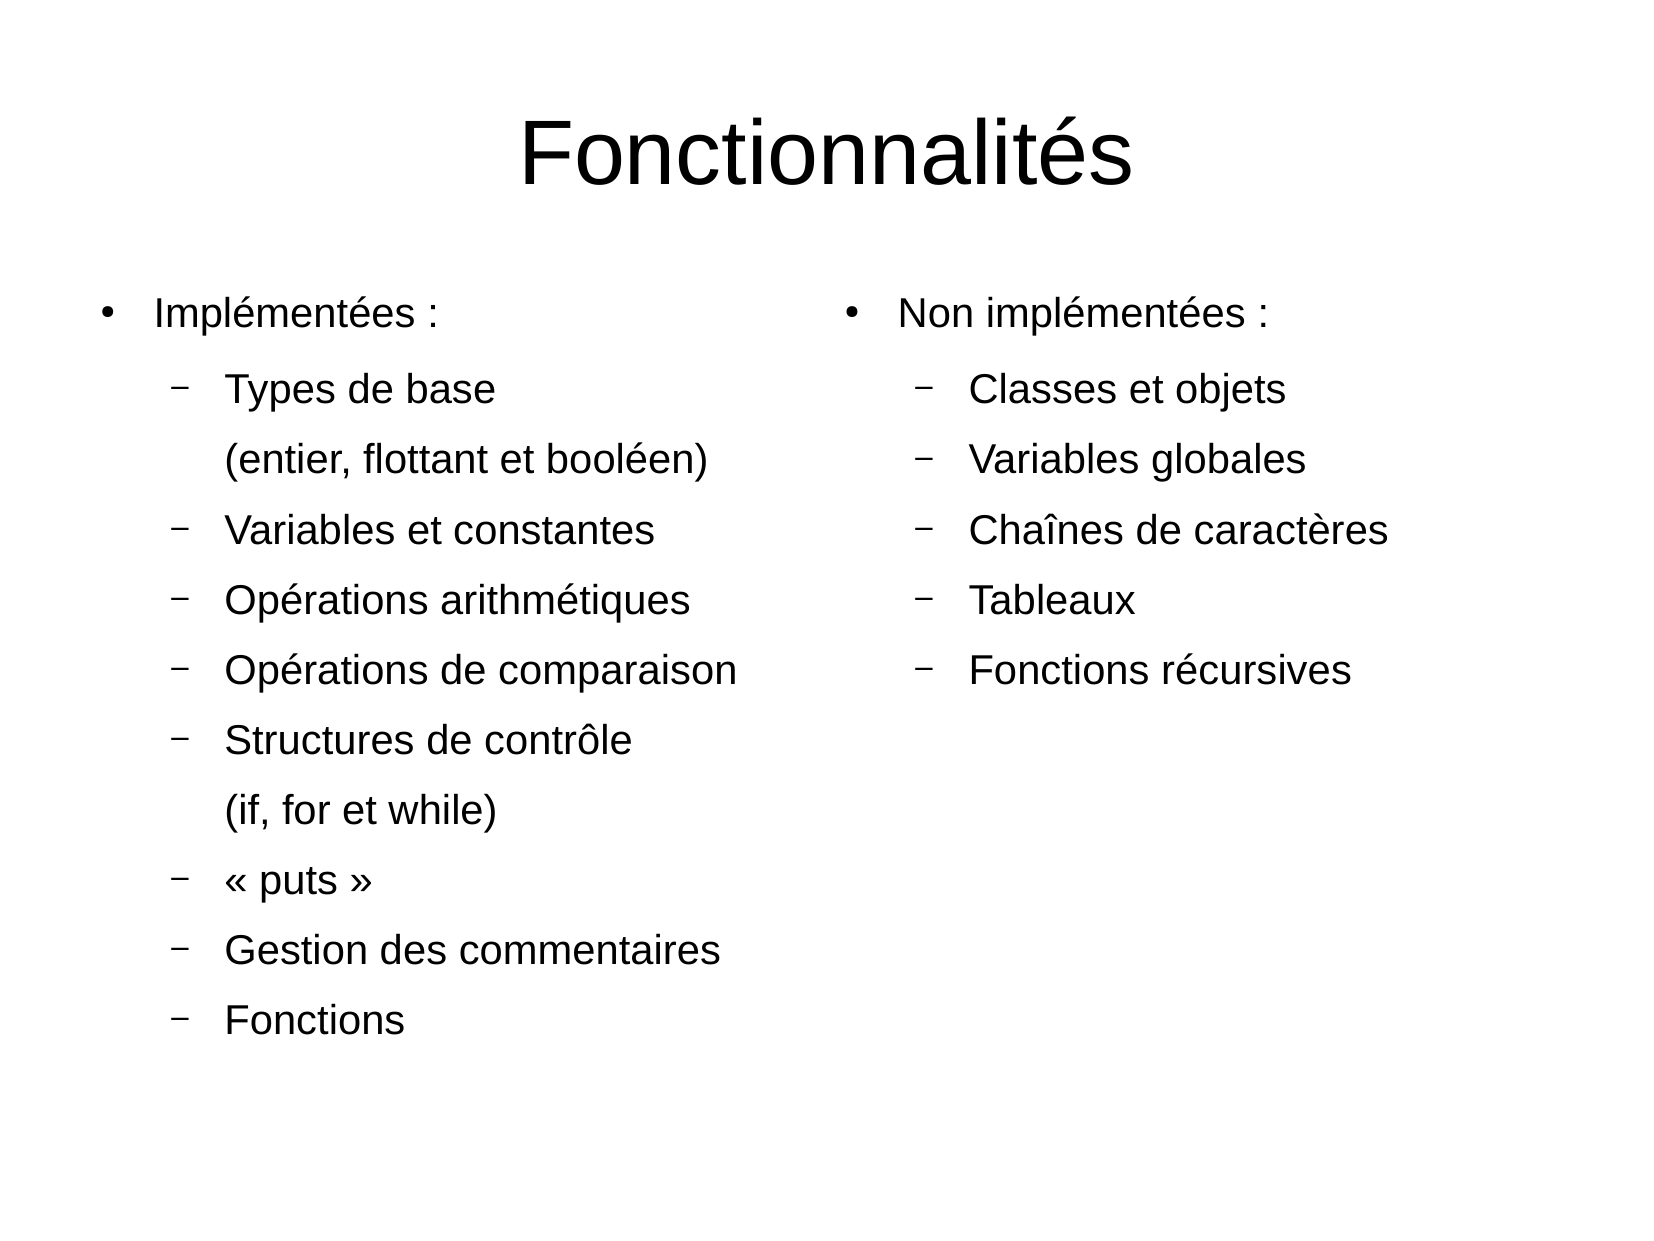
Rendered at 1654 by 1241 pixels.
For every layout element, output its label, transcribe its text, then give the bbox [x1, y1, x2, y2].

title Fonctionnalités [82, 49, 1571, 257]
list Non implémentées : Classes et objets Variables globales Chaînes de caractères Tableaux Fonctions récursives [826, 290, 1571, 1010]
list Implémentées : Types de base (entier, flottant et booléen) Variables et constantes Opérations arithmétiques Opérations de comparaison Structures de contrôle (if, for et while) « puts » Gestion des commentaires Fonctions [82, 290, 756, 1158]
